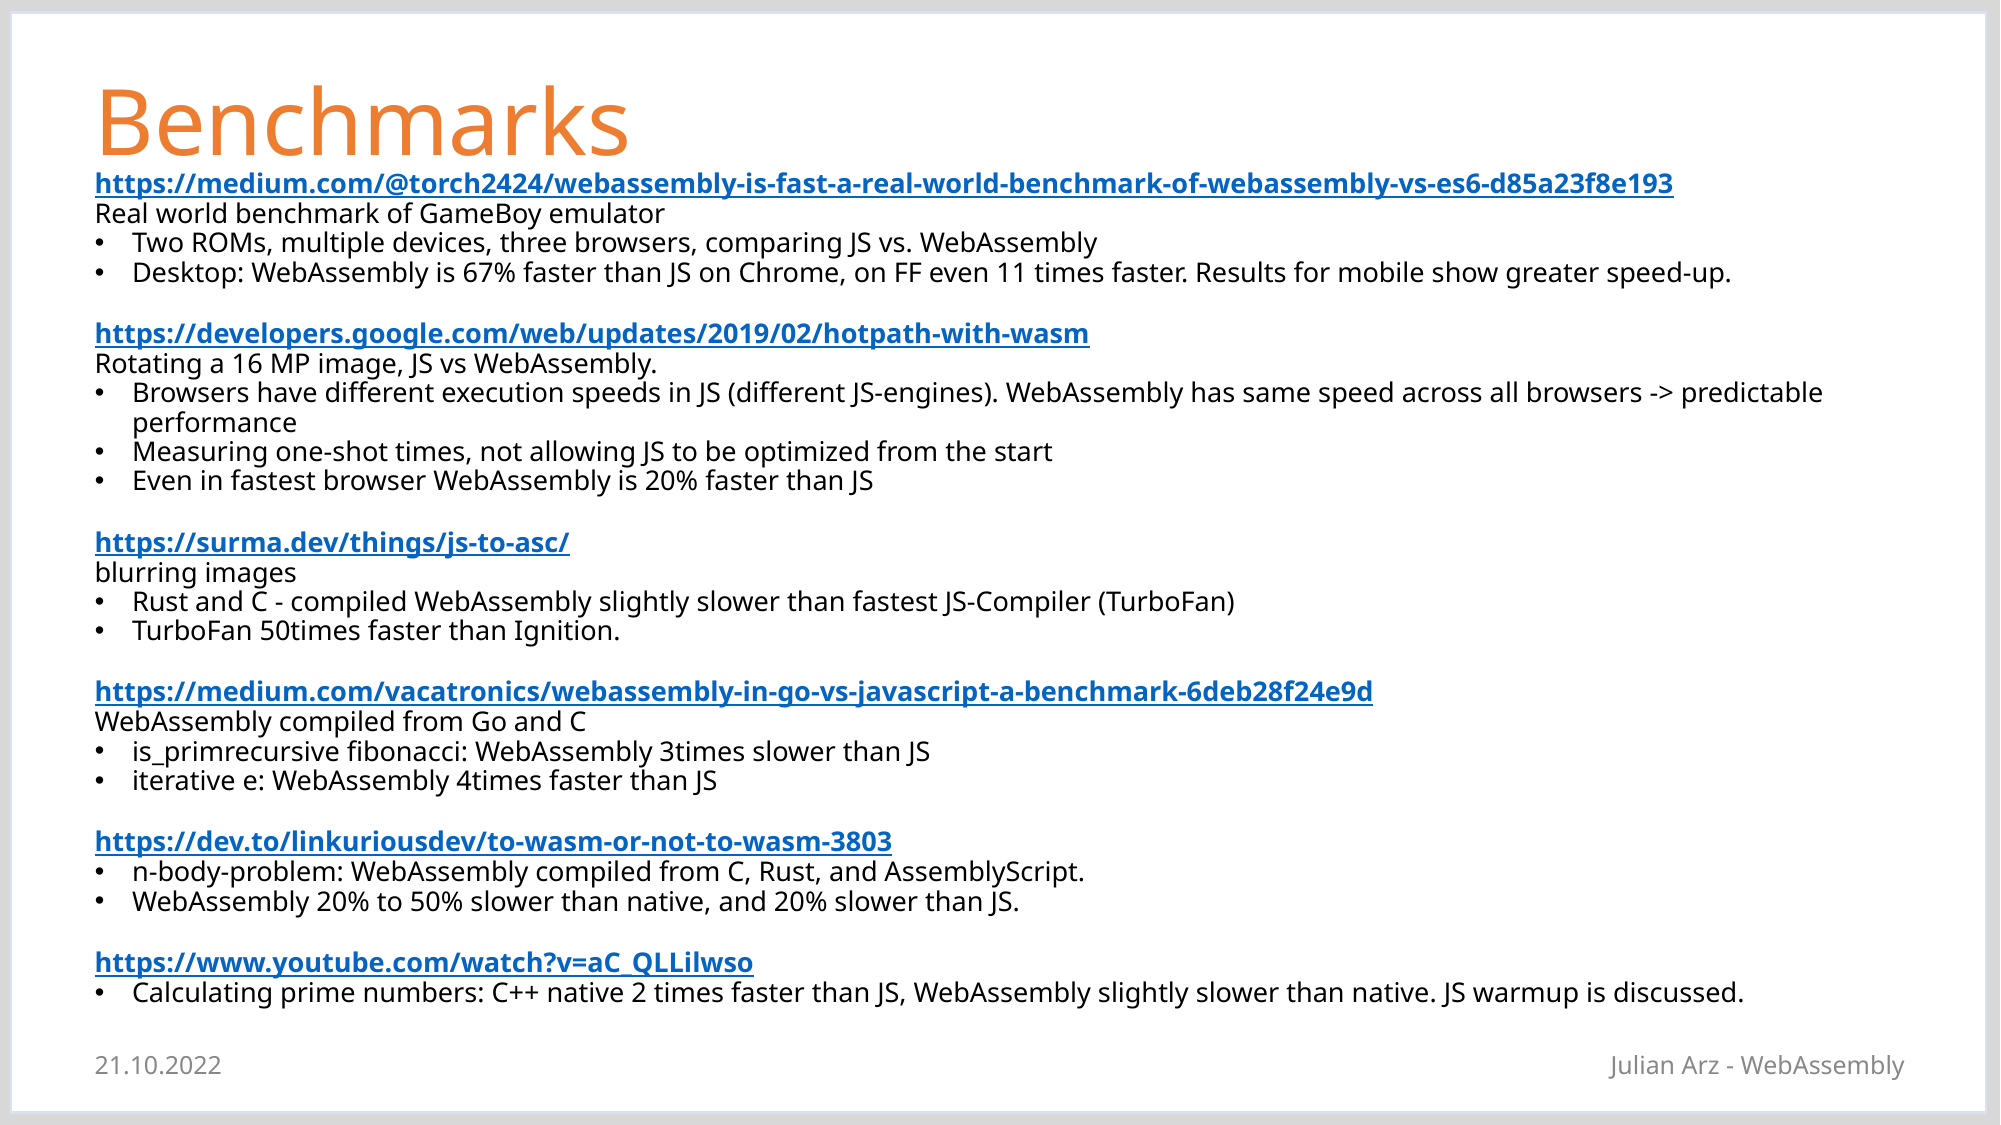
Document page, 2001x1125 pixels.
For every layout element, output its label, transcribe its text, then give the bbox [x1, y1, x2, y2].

slide_number 21.10.2022 [79, 1035, 530, 1096]
list https://medium.com/@torch2424/webassembly-is-fast-a-real-world-benchmark-of-webassembly-vs-es6-d85a23f8e193 Real world benchmark of GameBoy emulator Two ROMs, multiple devices, three browsers, comparing JS vs. WebAssembly Desktop: WebAssembly is 67% faster than JS on Chrome, on FF even 11 times faster. Results for mobile show greater speed-up. https://developers.google.com/web/updates/2019/02/hotpath-with-wasm Rotating a 16 MP image, JS vs WebAssembly. Browsers have different execution speeds in JS (different JS-engines). WebAssembly has same speed across all browsers -> predictable performance Measuring one-shot times, not allowing JS to be optimized from the start Even in fastest browser WebAssembly is 20% faster than JS https://surma.dev/things/js-to-asc/ blurring images Rust and C - compiled WebAssembly slightly slower than fastest JS-Compiler (TurboFan) TurboFan 50times faster than Ignition. https://medium.com/vacatronics/webassembly-in-go-vs-javascript-a-benchmark-6deb28f24e9d WebAssembly compiled from Go and C is_primrecursive fibonacci: WebAssembly 3times slower than JS iterative e: WebAssembly 4times faster than JS https://dev.to/linkuriousdev/to-wasm-or-not-to-wasm-3803 n-body-problem: WebAssembly compiled from C, Rust, and AssemblyScript. WebAssembly 20% to 50% slower than native, and 20% slower than JS. https://www.youtube.com/watch?v=aC_QLLilwso Calculating prime numbers: C++ native 2 times faster than JS, WebAssembly slightly slower than native. JS warmup is discussed. [79, 159, 1921, 1014]
title Benchmarks [79, 59, 1921, 159]
footer Julian Arz - WebAssembly [546, 1035, 1921, 1096]
